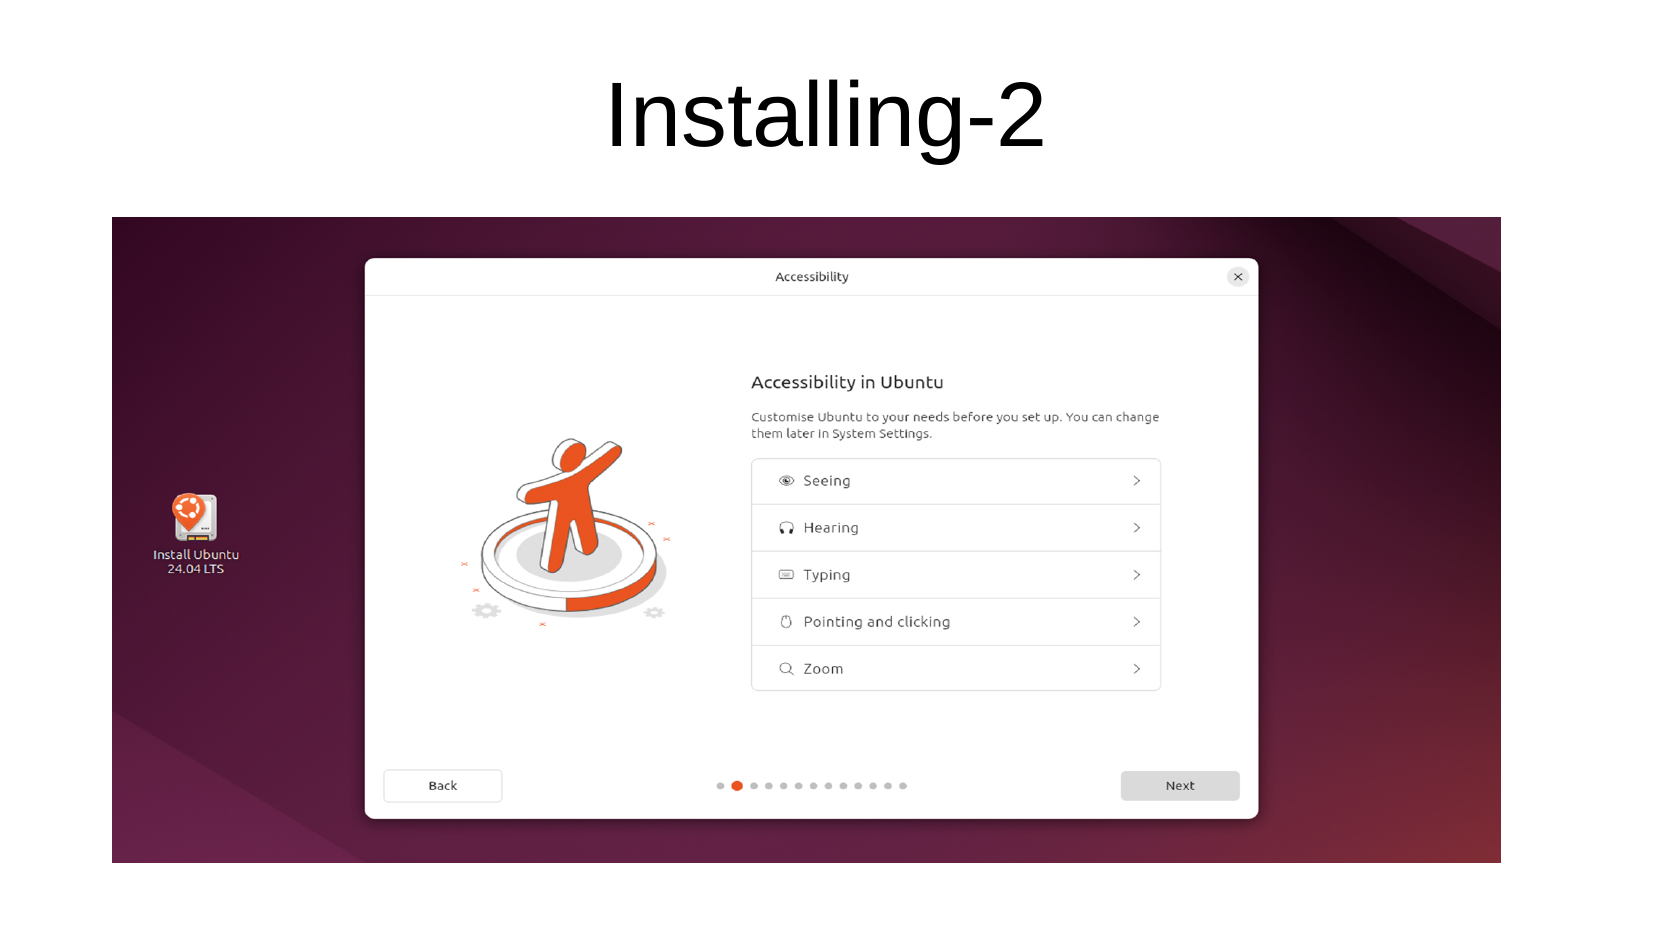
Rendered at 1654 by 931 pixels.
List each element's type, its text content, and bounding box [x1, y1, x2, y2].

picture [112, 217, 1501, 863]
title Installing-2 [82, 37, 1571, 193]
